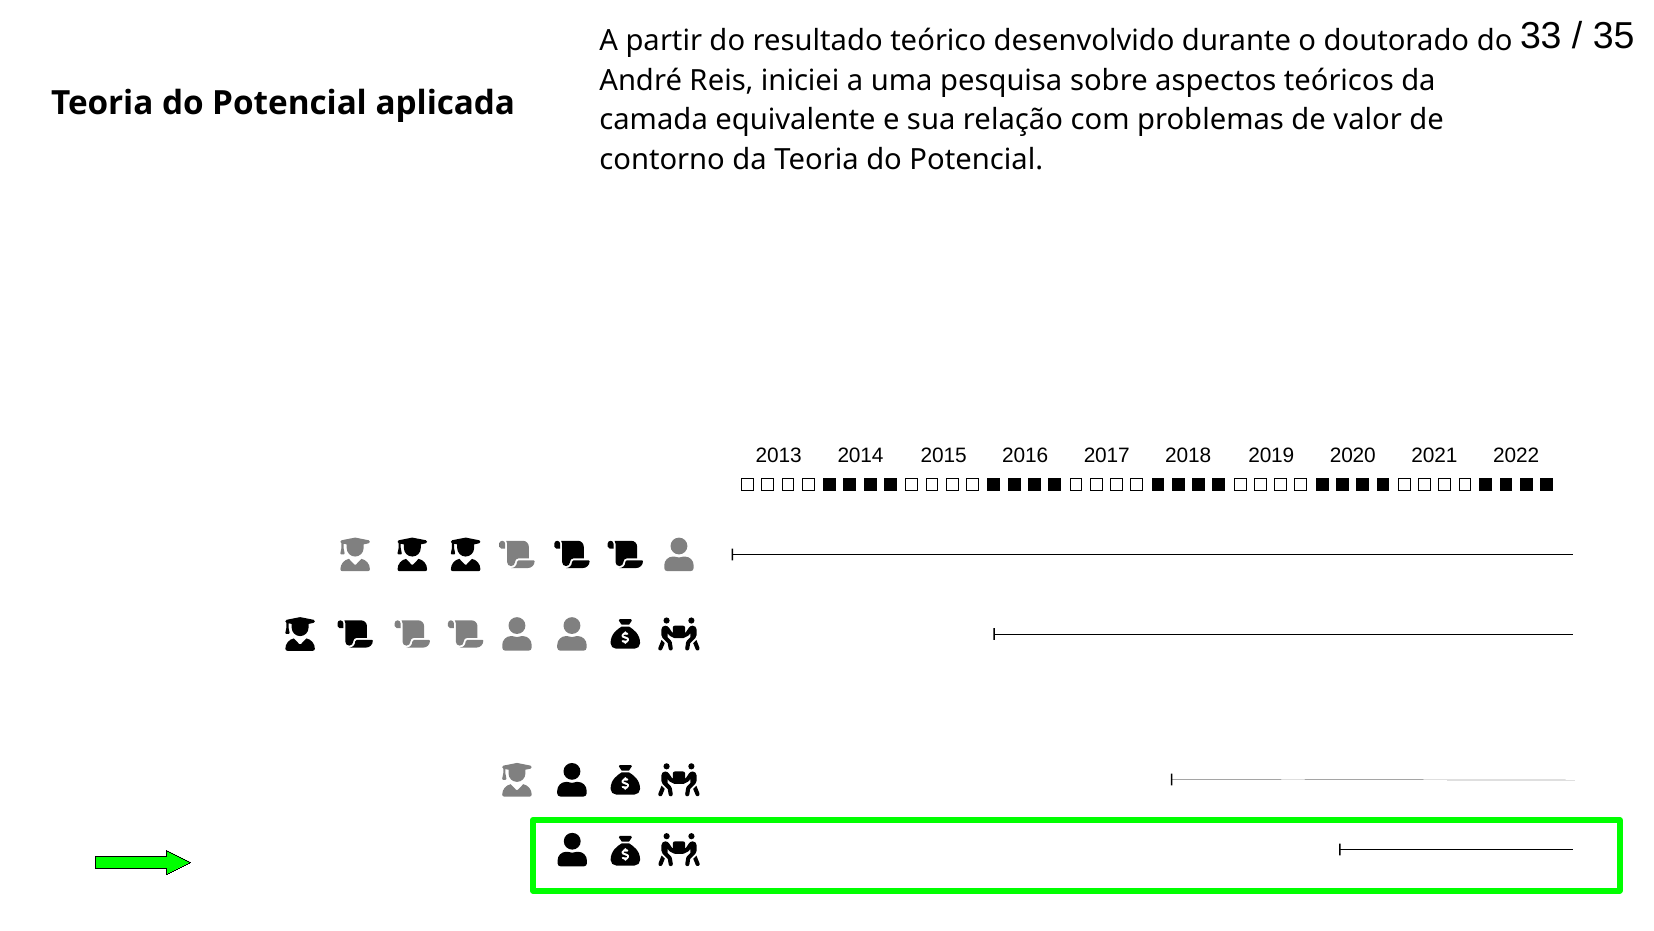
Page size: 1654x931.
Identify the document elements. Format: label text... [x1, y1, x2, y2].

text_box [1356, 478, 1369, 491]
text_box [95, 850, 191, 875]
text_box [1274, 478, 1287, 491]
text_box [782, 478, 794, 491]
text_box [497, 611, 536, 654]
text_box [905, 478, 918, 491]
picture [337, 618, 373, 650]
picture [610, 765, 641, 795]
text_box [1048, 478, 1061, 491]
text_box [823, 478, 836, 491]
text_box [987, 478, 1000, 491]
text_box [761, 478, 774, 491]
text_box 2015 [905, 436, 982, 475]
text_box [843, 478, 856, 491]
text_box Teoria do Potencial aplicada [11, 3, 556, 201]
text_box [741, 478, 754, 491]
picture [610, 835, 641, 866]
picture [557, 762, 587, 797]
text_box [926, 478, 938, 491]
text_box [1070, 478, 1082, 491]
text_box [1377, 478, 1389, 491]
text_box <number> / 35 [1375, 0, 1654, 71]
text_box [884, 478, 897, 491]
picture [554, 538, 590, 571]
picture [658, 617, 700, 651]
text_box 2016 [987, 436, 1064, 475]
text_box [1028, 478, 1041, 491]
text_box [1212, 478, 1225, 491]
text_box [1172, 478, 1185, 491]
text_box 2014 [822, 436, 899, 475]
text_box [1540, 478, 1553, 491]
text_box [446, 611, 485, 654]
text_box [864, 478, 877, 491]
text_box [1090, 478, 1103, 491]
text_box [802, 478, 815, 491]
text_box [1459, 478, 1471, 491]
text_box 2020 [1315, 436, 1391, 475]
text_box [1316, 478, 1329, 491]
text_box [1418, 478, 1431, 491]
text_box [946, 478, 959, 491]
text_box A partir do resultado teórico desenvolvido durante o doutorado do André Reis, iniciei a uma pesquisa sobre aspectos teóricos da camada equivalente e sua relação com problemas de valor de contorno da Teoria do Potencial. [584, 11, 1548, 156]
picture [285, 617, 315, 651]
text_box 2013 [740, 436, 817, 475]
text_box [966, 478, 979, 491]
text_box [499, 532, 538, 575]
picture [610, 619, 641, 649]
text_box [1438, 478, 1451, 491]
picture [450, 537, 481, 572]
picture [607, 538, 644, 571]
picture [658, 763, 700, 797]
text_box [1398, 478, 1411, 491]
text_box [659, 534, 698, 577]
text_box 2019 [1233, 436, 1310, 475]
picture [658, 833, 700, 867]
text_box [1130, 478, 1143, 491]
text_box [1192, 478, 1205, 491]
text_box [1152, 478, 1164, 491]
text_box 2017 [1068, 436, 1145, 475]
text_box [1479, 478, 1492, 491]
text_box [1110, 478, 1123, 491]
text_box [497, 758, 536, 801]
text_box [1520, 478, 1533, 491]
text_box 2018 [1150, 436, 1227, 475]
text_box [333, 532, 372, 575]
text_box [393, 611, 432, 654]
text_box 2022 [1478, 436, 1555, 475]
text_box [552, 611, 591, 654]
text_box [1008, 478, 1021, 491]
text_box [1500, 478, 1512, 491]
text_box [1234, 478, 1247, 491]
picture [557, 832, 588, 867]
text_box [1336, 478, 1349, 491]
text_box [1294, 478, 1307, 491]
picture [397, 537, 428, 572]
text_box [1254, 478, 1267, 491]
text_box 2021 [1396, 436, 1473, 475]
